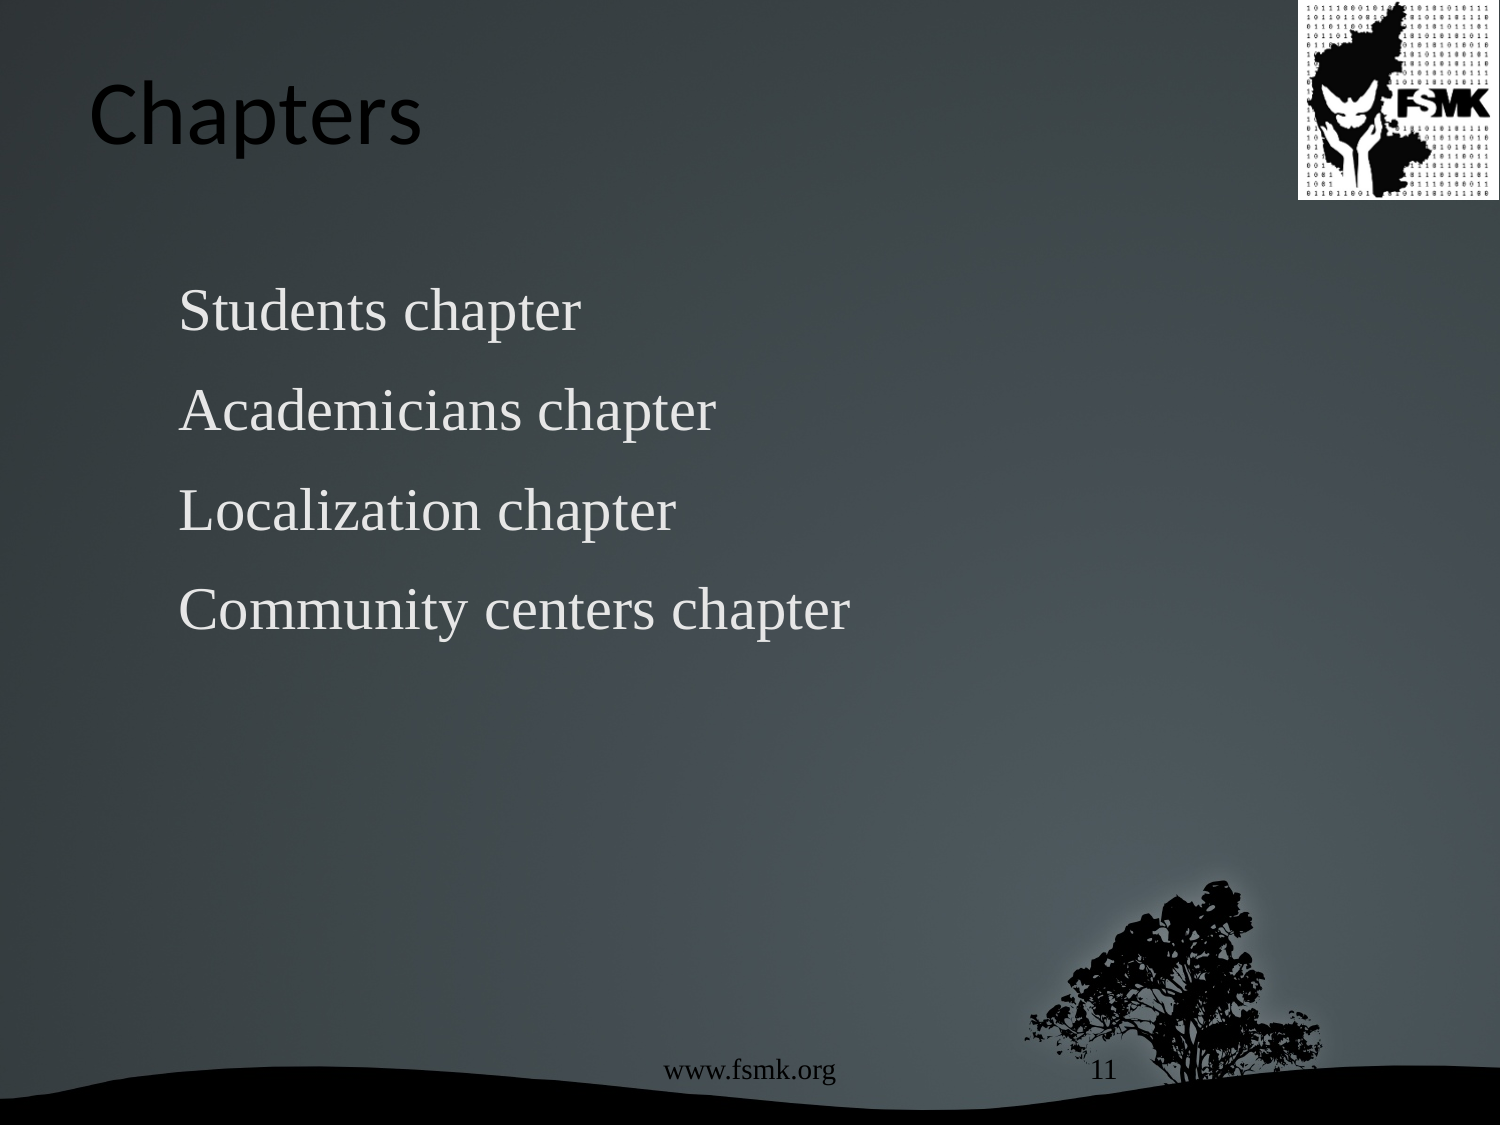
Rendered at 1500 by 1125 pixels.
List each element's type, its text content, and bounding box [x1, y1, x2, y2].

list Students chapter Academicians chapter Localization chapter Community centers chapter [75, 262, 1425, 1005]
title Chapters [75, 45, 1425, 233]
text_box www.fsmk.org [512, 1042, 988, 1103]
text_box <number> [1074, 1042, 1425, 1103]
picture [0, 0, 1500, 1125]
